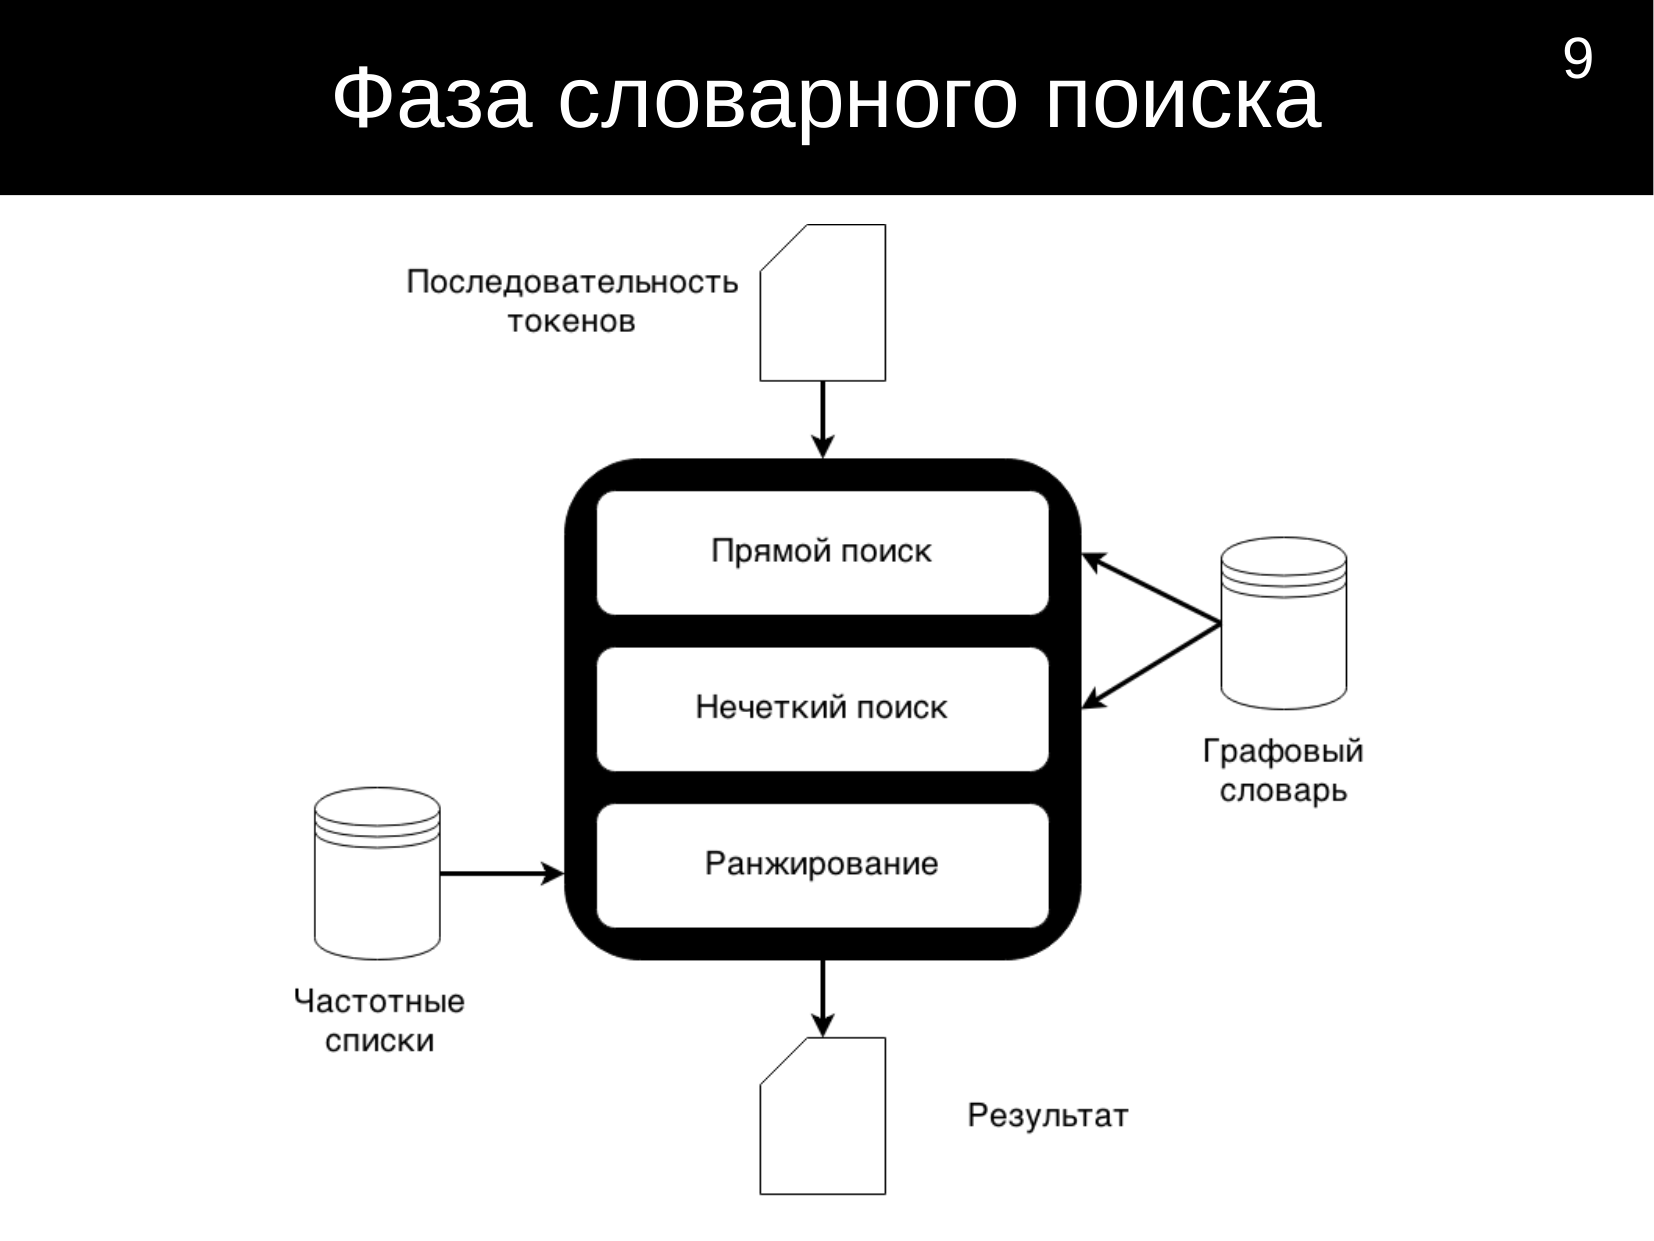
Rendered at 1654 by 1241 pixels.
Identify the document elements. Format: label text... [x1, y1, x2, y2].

title Фаза словарного поиска [0, 0, 1654, 196]
picture [255, 224, 1396, 1200]
text_box <number> [1547, 18, 1623, 109]
